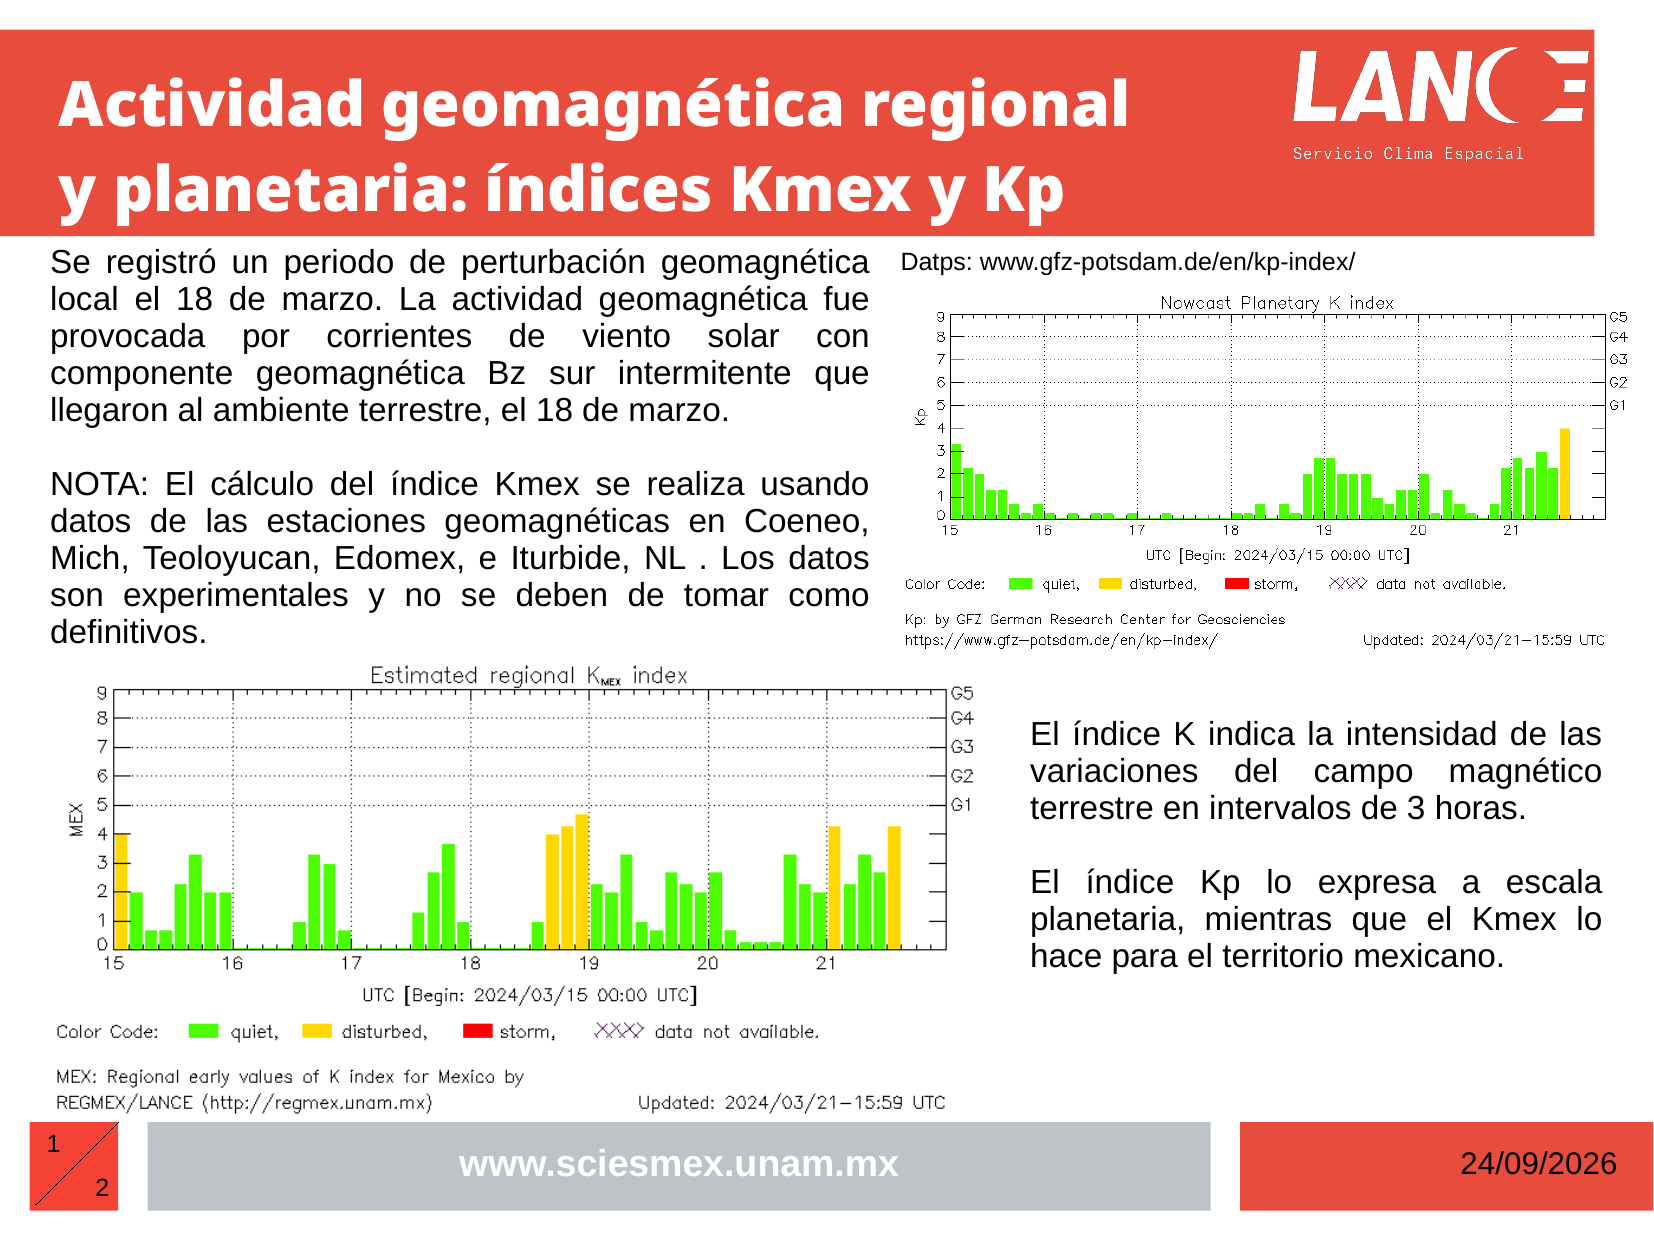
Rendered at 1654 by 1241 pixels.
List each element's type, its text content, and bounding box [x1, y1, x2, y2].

picture [47, 277, 1642, 1116]
picture [1293, 47, 1589, 162]
text_box Se registró un periodo de perturbación geomagnética local el 18 de marzo. La actividad geomagnética fue provocada por corrientes de viento solar con componente geomagnética Bz sur intermitente que llegaron al ambiente terrestre, el 18 de marzo. NOTA: El cálculo del índice Kmex se realiza usando datos de las estaciones geomagnéticas en Coeneo, Mich, Teoloyucan, Edomex, e Iturbide, NL . Los datos son experimentales y no se deben de tomar como definitivos. [35, 236, 886, 733]
text_box Datps: www.gfz-potsdam.de/en/kp-index/ [886, 240, 1654, 284]
text_box <número> [31, 1122, 176, 1170]
title Actividad geomagnética regional y planetaria: índices Kmex y Kp [59, 59, 1312, 207]
text_box 2 [35, 1151, 125, 1209]
text_box El índice K indica la intensidad de las variaciones del campo magnético terrestre en intervalos de 3 horas. El índice Kp lo expresa a escala planetaria, mientras que el Kmex lo hace para el territorio mexicano. [1015, 707, 1619, 1052]
text_box 21/03/2024 [1424, 1122, 1654, 1205]
text_box www.sciesmex.unam.mx [153, 1122, 1205, 1205]
